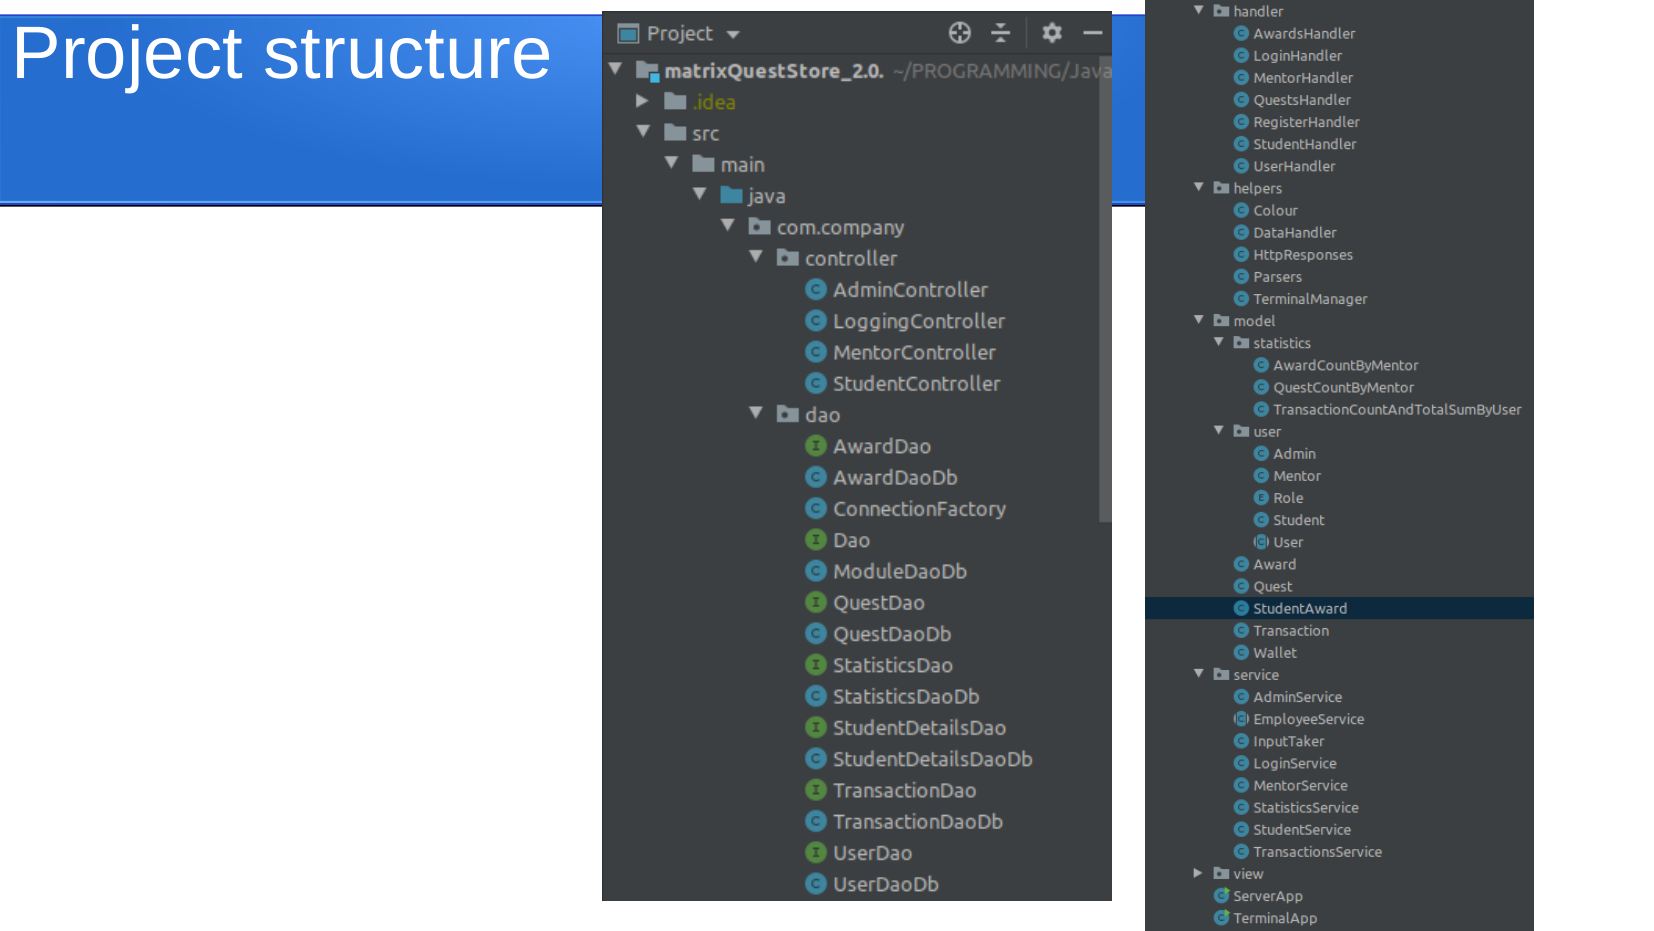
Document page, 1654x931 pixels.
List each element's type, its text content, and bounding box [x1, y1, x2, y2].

title Project structure [11, 0, 1145, 130]
picture [1145, 0, 1534, 931]
picture [602, 11, 1112, 901]
